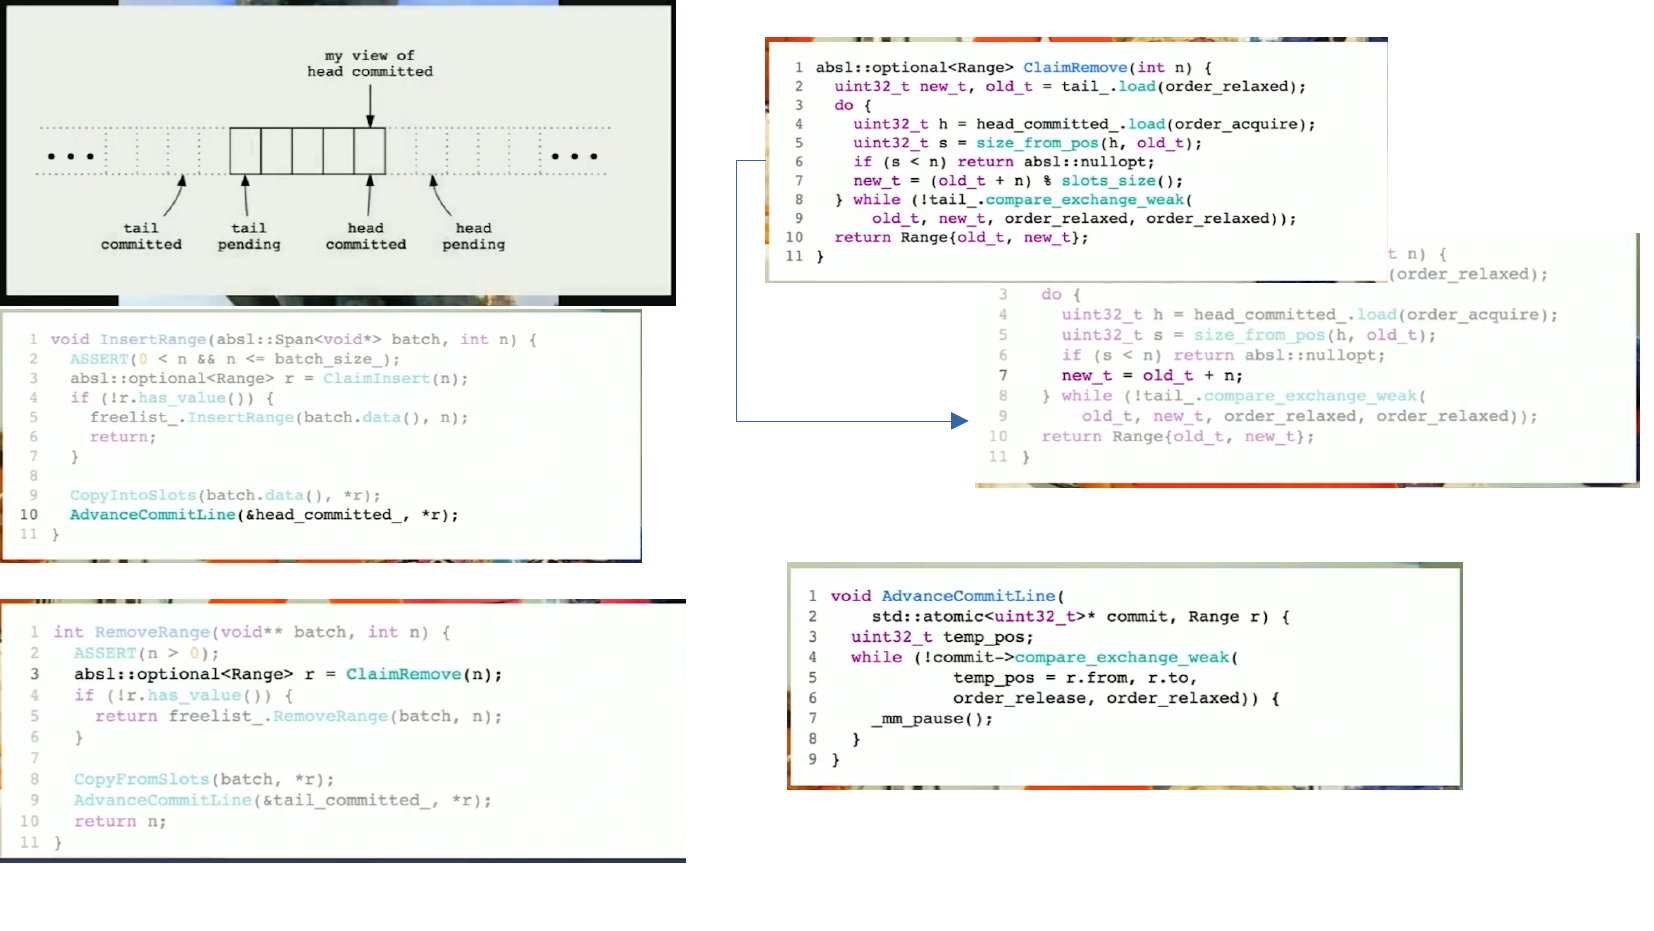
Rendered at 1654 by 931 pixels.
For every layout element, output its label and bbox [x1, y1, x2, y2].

picture [0, 309, 642, 563]
picture [765, 37, 1640, 488]
picture [0, 599, 686, 863]
picture [0, 0, 676, 306]
picture [787, 562, 1463, 790]
